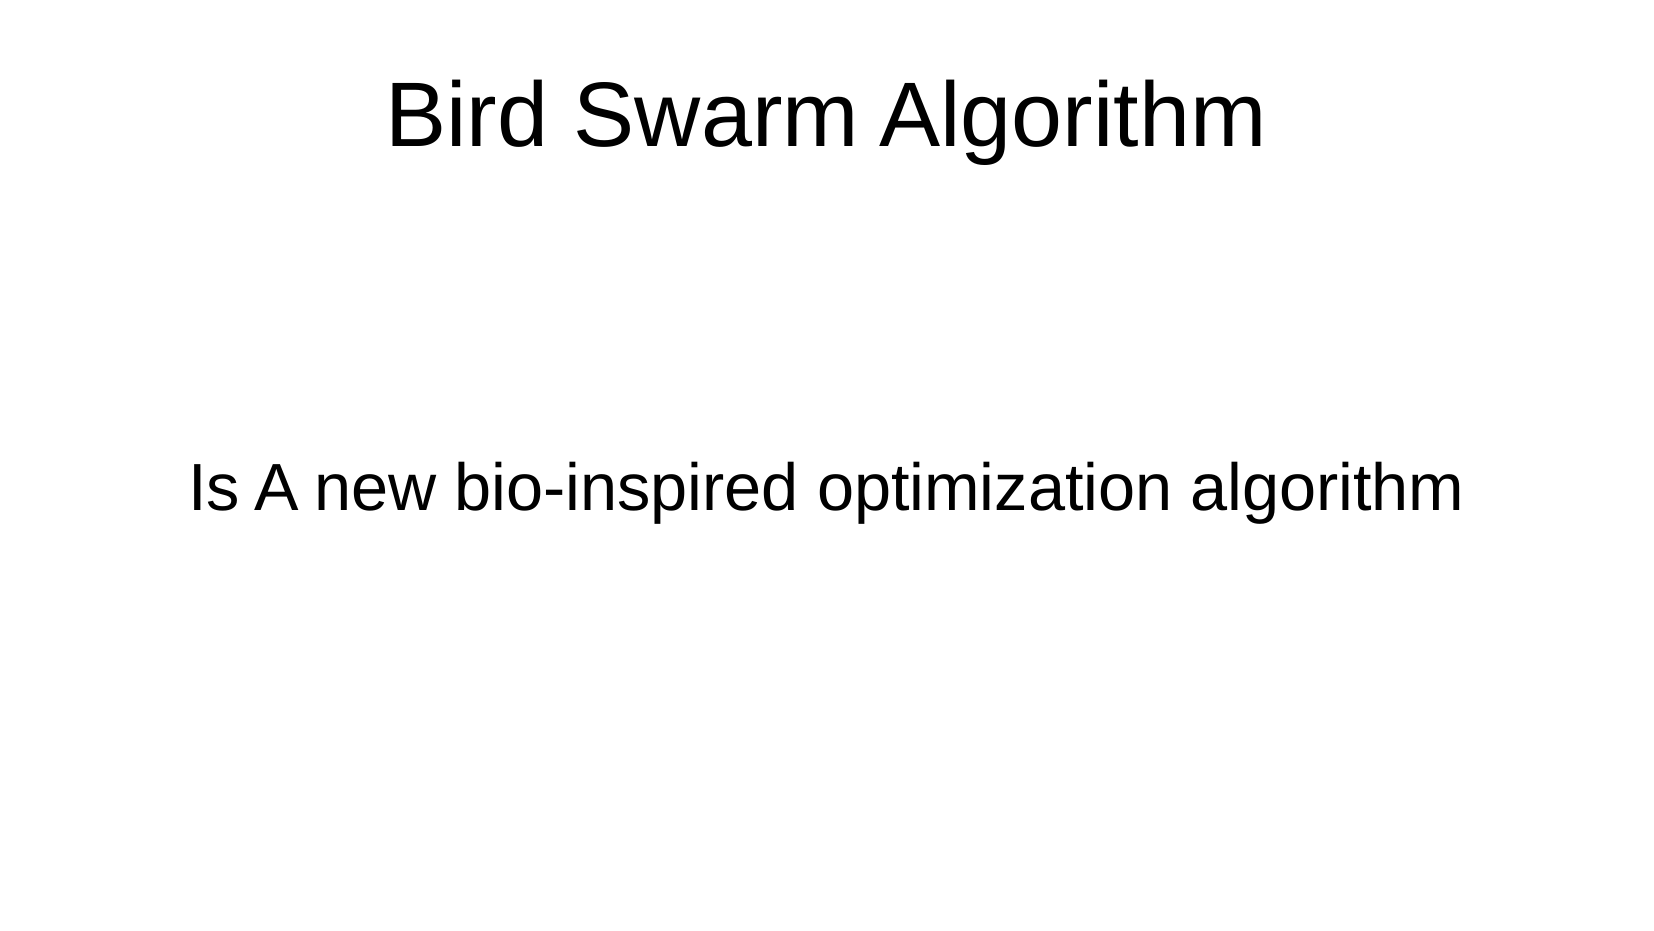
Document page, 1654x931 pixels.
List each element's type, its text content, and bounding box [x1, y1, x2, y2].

subtitle Is A new bio-inspired optimization algorithm [82, 217, 1571, 758]
title Bird Swarm Algorithm [82, 37, 1571, 193]
